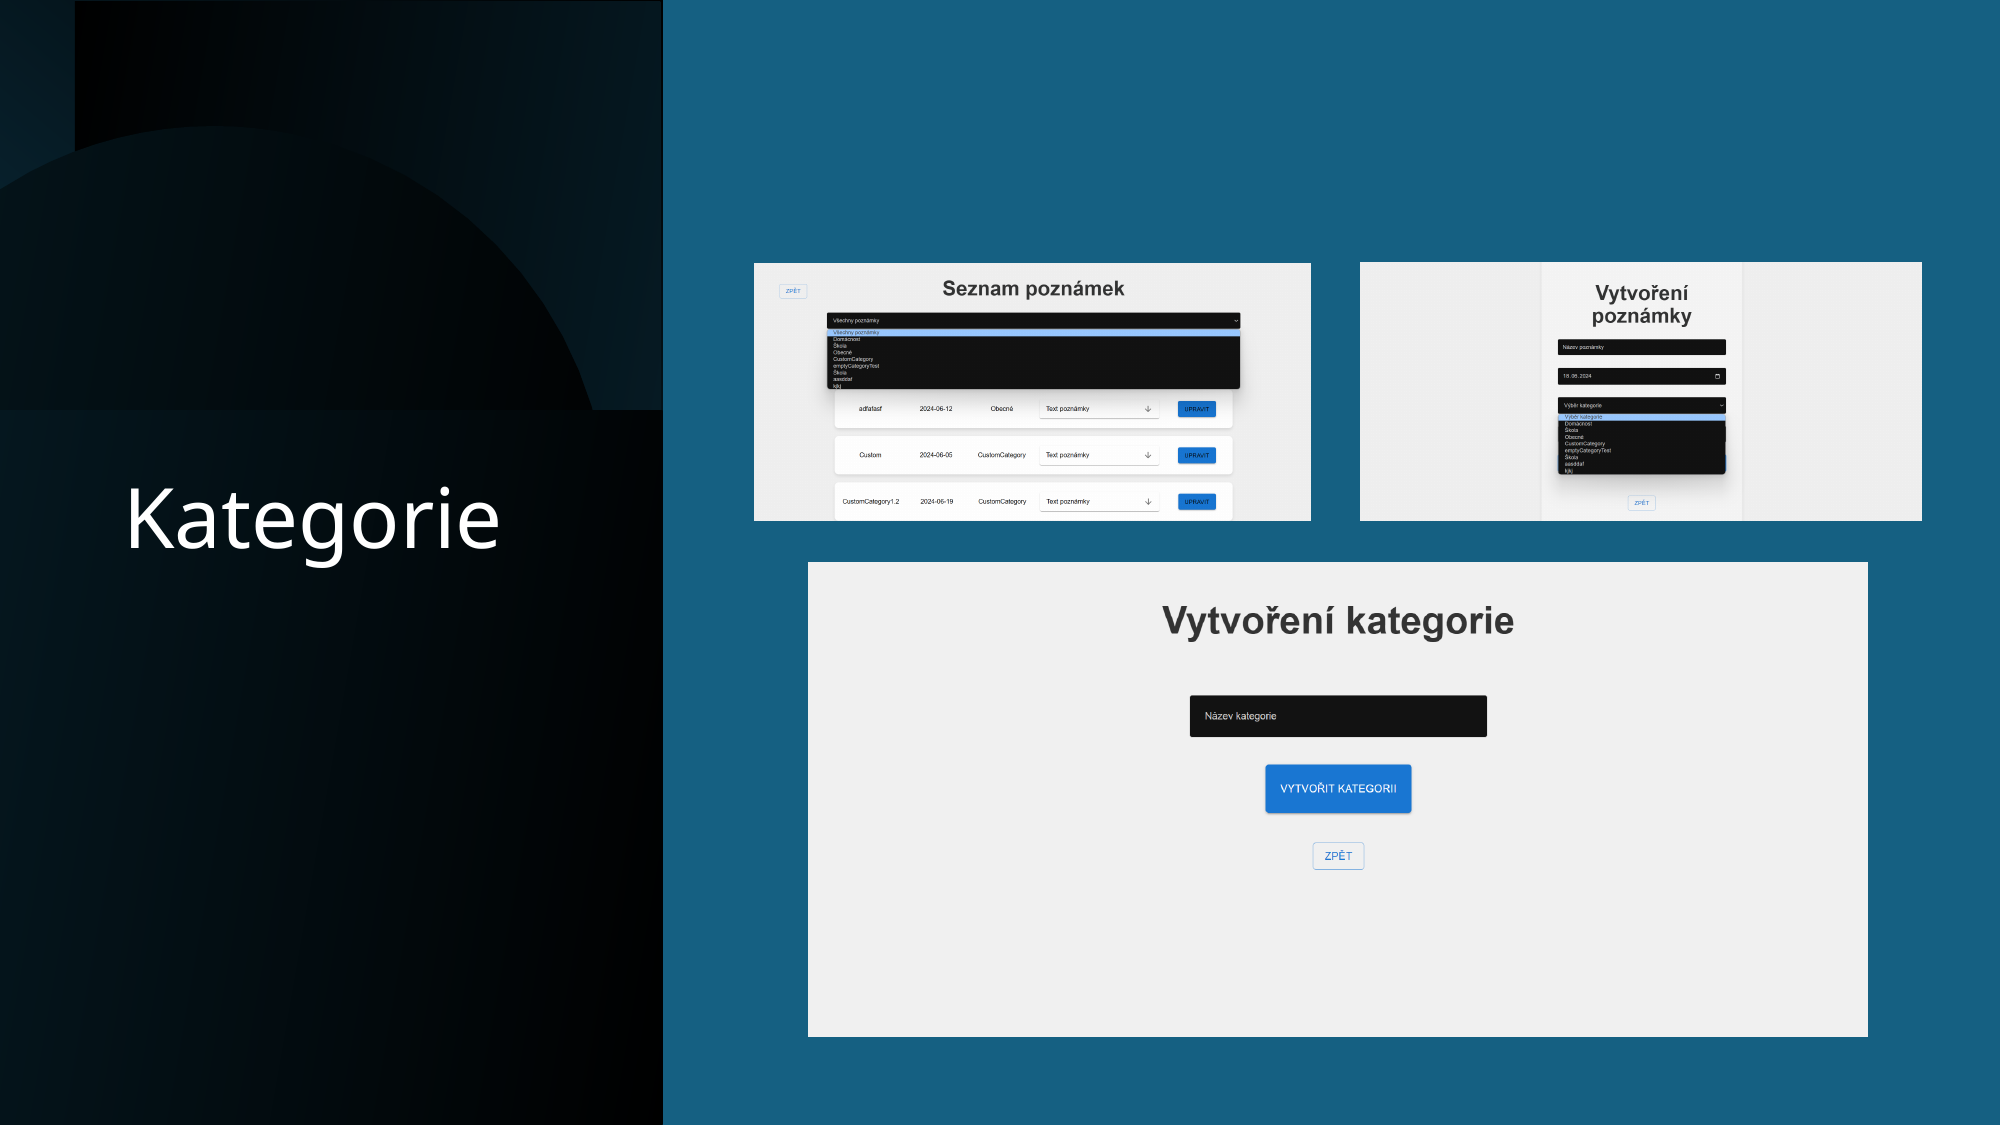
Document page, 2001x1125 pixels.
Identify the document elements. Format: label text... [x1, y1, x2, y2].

title Kategorie [108, 469, 608, 947]
picture [754, 263, 1311, 521]
text_box [0, 0, 2000, 1125]
picture [1360, 262, 1922, 521]
picture [808, 562, 1868, 1037]
